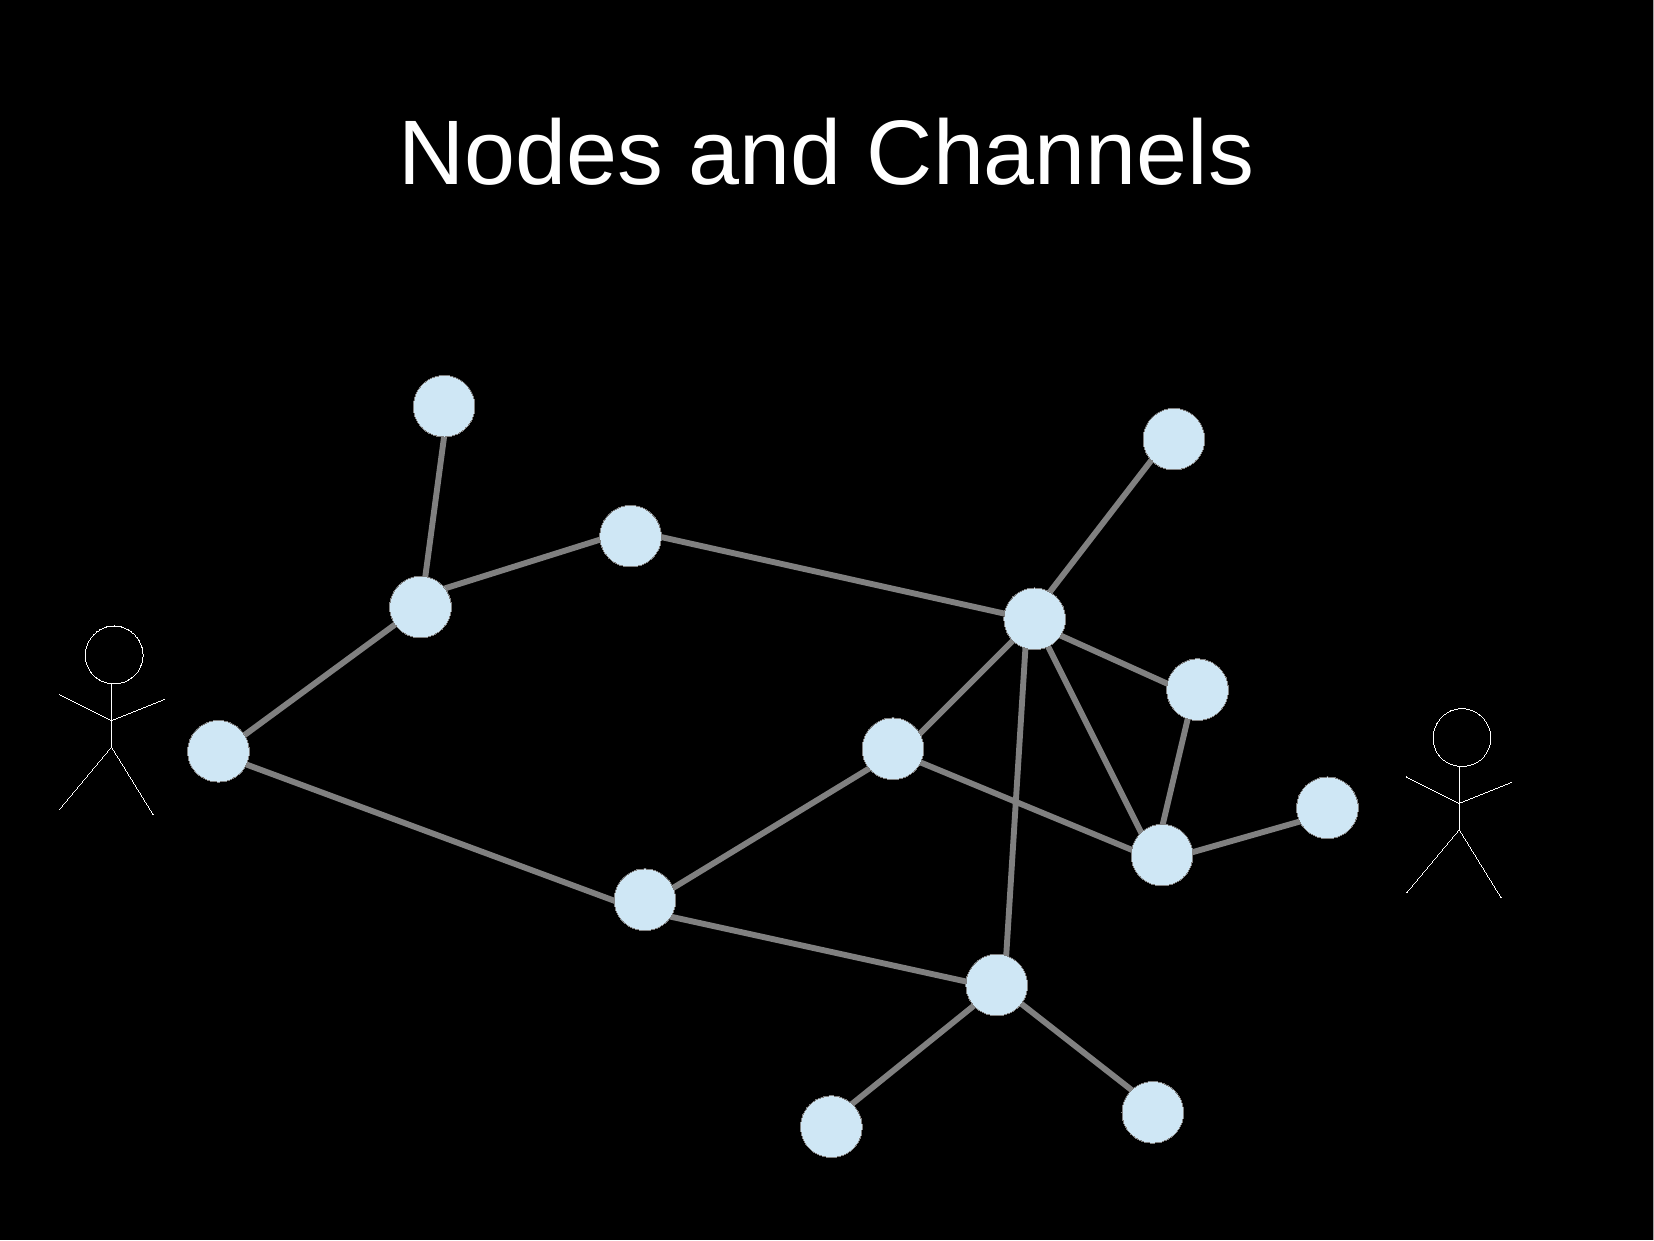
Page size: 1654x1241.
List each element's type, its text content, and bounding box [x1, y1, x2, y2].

text_box [1166, 658, 1229, 721]
text_box [1143, 408, 1205, 470]
text_box [800, 1095, 863, 1158]
text_box [614, 868, 676, 931]
text_box [599, 505, 662, 567]
text_box [389, 576, 452, 638]
text_box [1121, 1081, 1184, 1144]
title Nodes and Channels [82, 49, 1571, 257]
text_box [1131, 824, 1193, 886]
text_box [1296, 776, 1359, 839]
text_box [413, 375, 475, 438]
text_box [187, 720, 250, 783]
text_box [965, 954, 1028, 1016]
text_box [862, 717, 924, 780]
text_box [1003, 587, 1066, 650]
